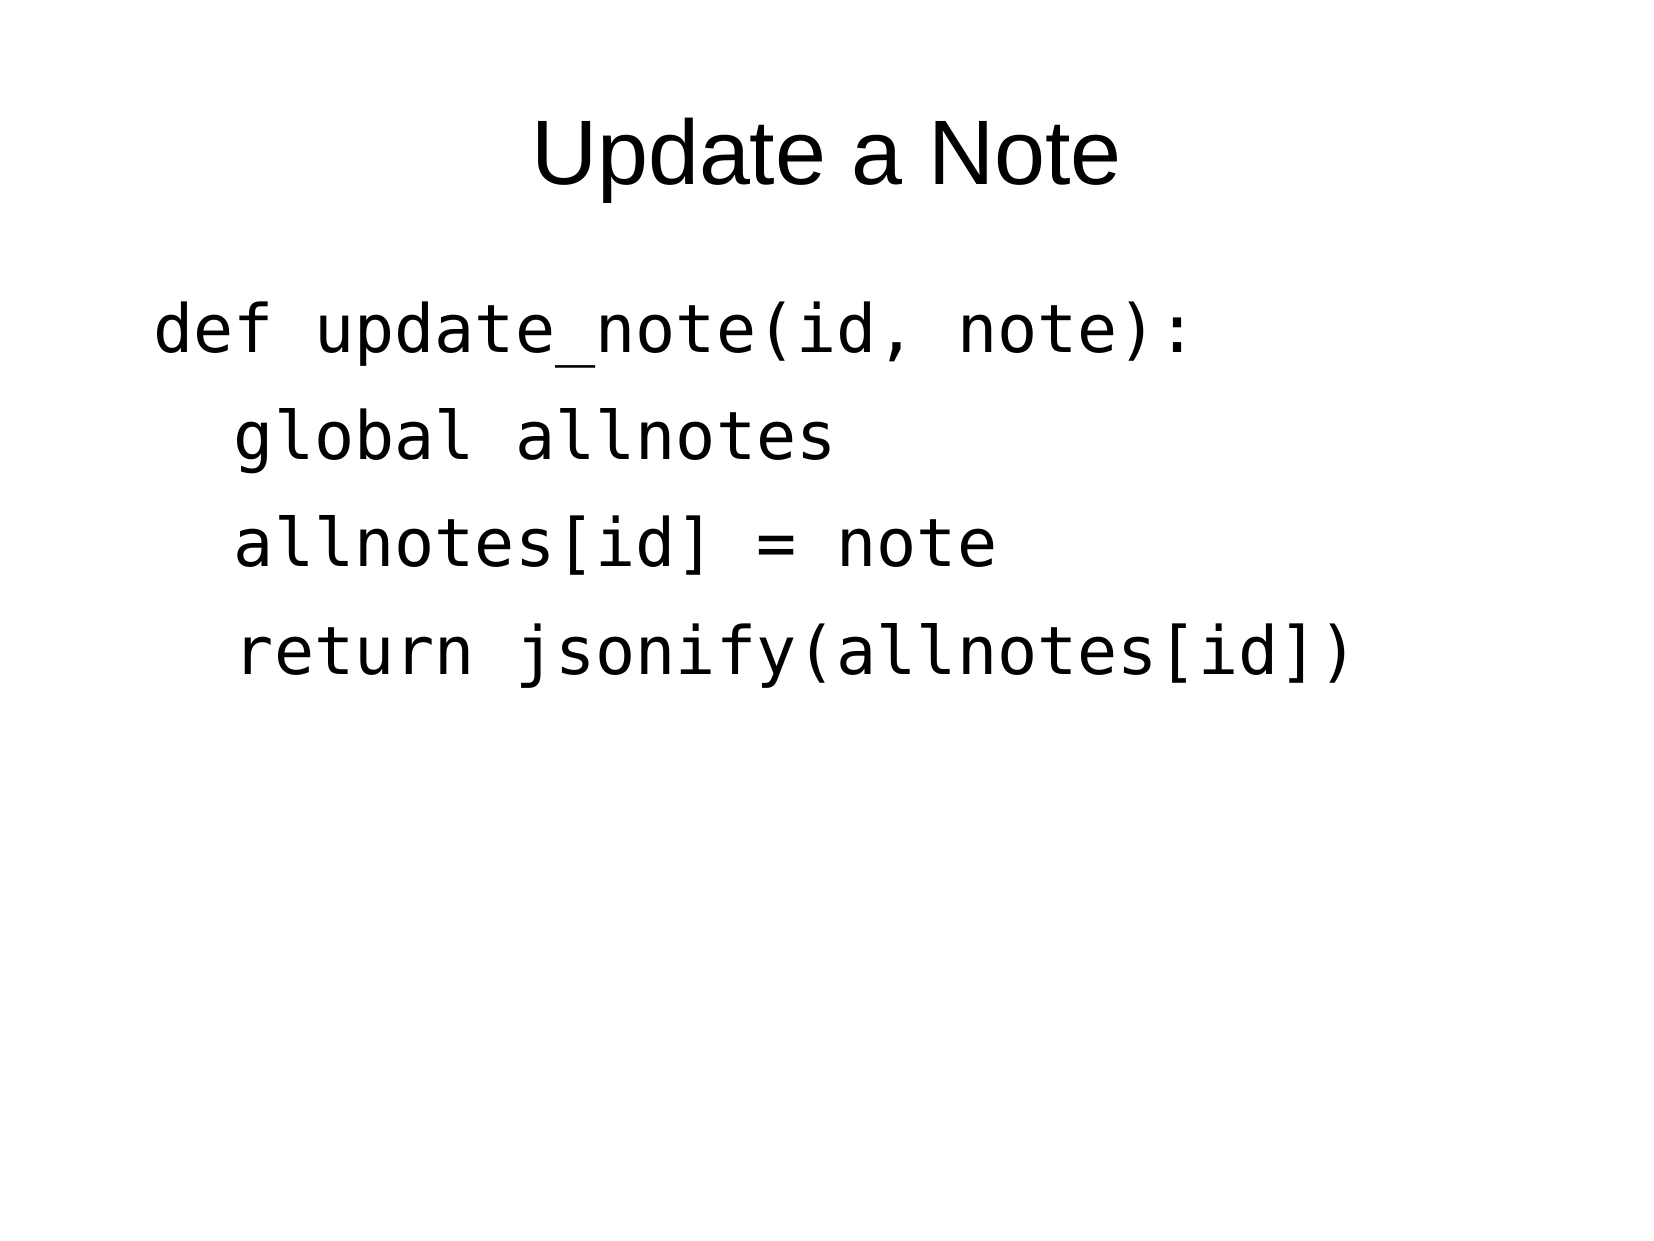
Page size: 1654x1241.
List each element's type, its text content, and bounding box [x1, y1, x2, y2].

title Update a Note [82, 49, 1571, 257]
list def update_note(id, note): global allnotes allnotes[id] = note return jsonify(allnotes[id]) [82, 290, 1538, 1010]
